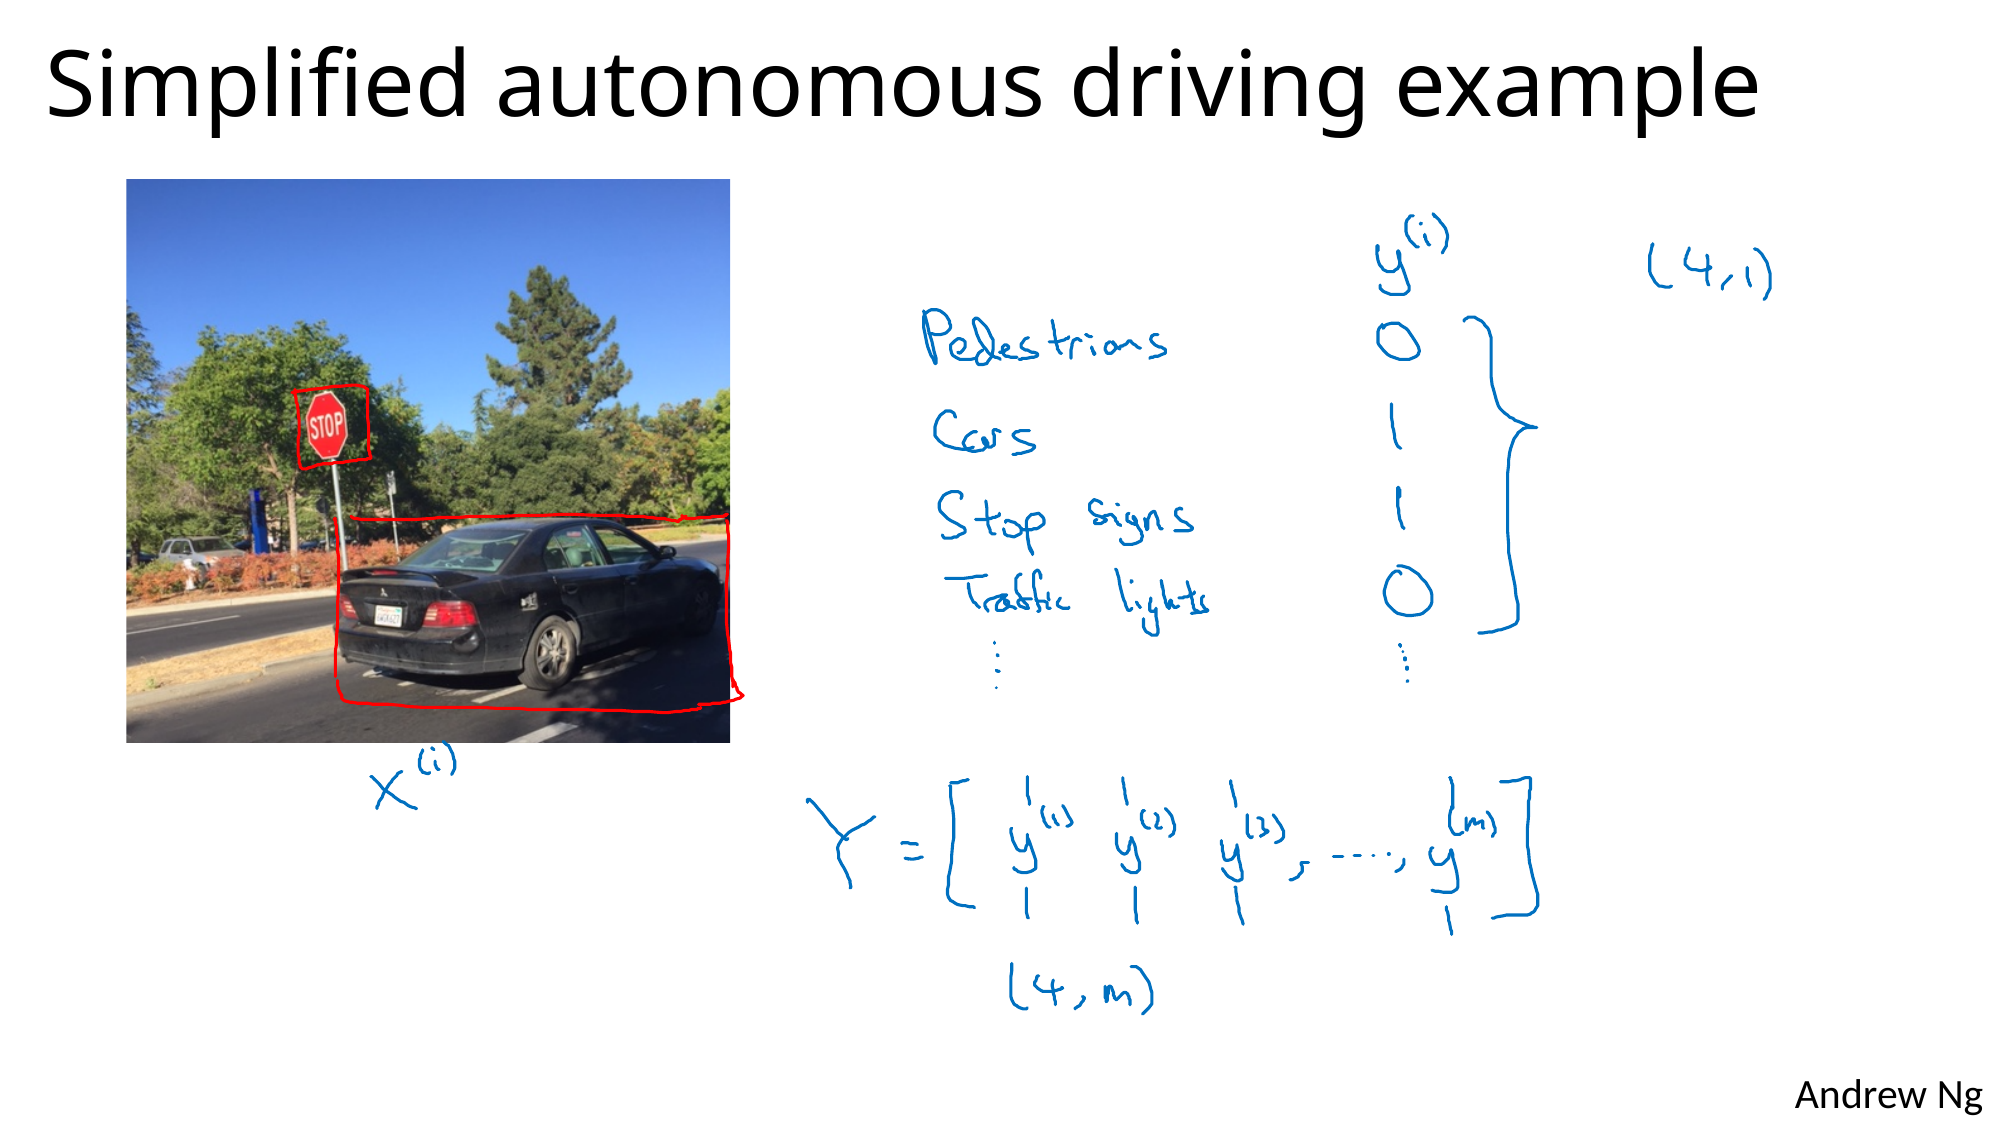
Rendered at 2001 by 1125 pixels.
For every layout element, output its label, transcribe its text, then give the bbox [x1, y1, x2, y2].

title Simplified autonomous driving example [30, 29, 2000, 248]
picture [126, 179, 1773, 1018]
